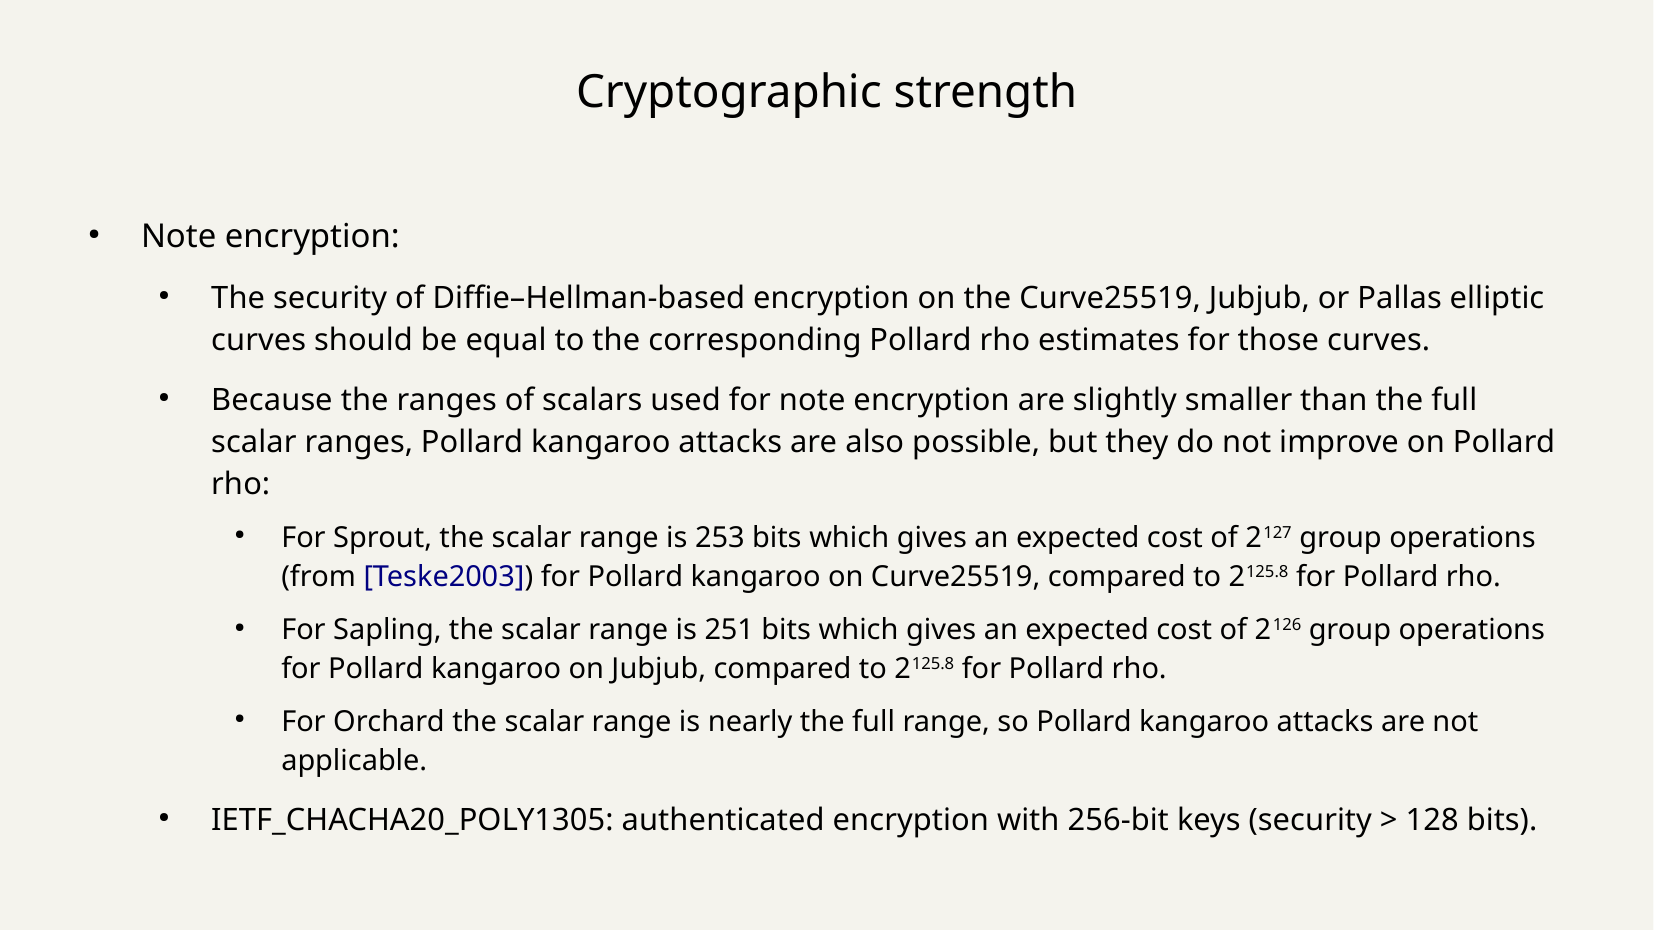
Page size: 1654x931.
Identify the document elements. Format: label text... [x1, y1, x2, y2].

list Note encryption: The security of Diffie–Hellman-based encryption on the Curve25519, Jubjub, or Pallas elliptic curves should be equal to the corresponding Pollard rho estimates for those curves. Because the ranges of scalars used for note encryption are slightly smaller than the full scalar ranges, Pollard kangaroo attacks are also possible, but they do not improve on Pollard rho: For Sprout, the scalar range is 253 bits which gives an expected cost of 2127 group operations (from [Teske2003]) for Pollard kangaroo on Curve25519, compared to 2125.8 for Pollard rho. For Sapling, the scalar range is 251 bits which gives an expected cost of 2126 group operations for Pollard kangaroo on Jubjub, compared to 2125.8 for Pollard rho. For Orchard the scalar range is nearly the full range, so Pollard kangaroo attacks are not applicable. IETF_CHACHA20_POLY1305: authenticated encryption with 256-bit keys (security > 128 bits). [70, 212, 1571, 842]
title Cryptographic strength [82, 57, 1571, 121]
